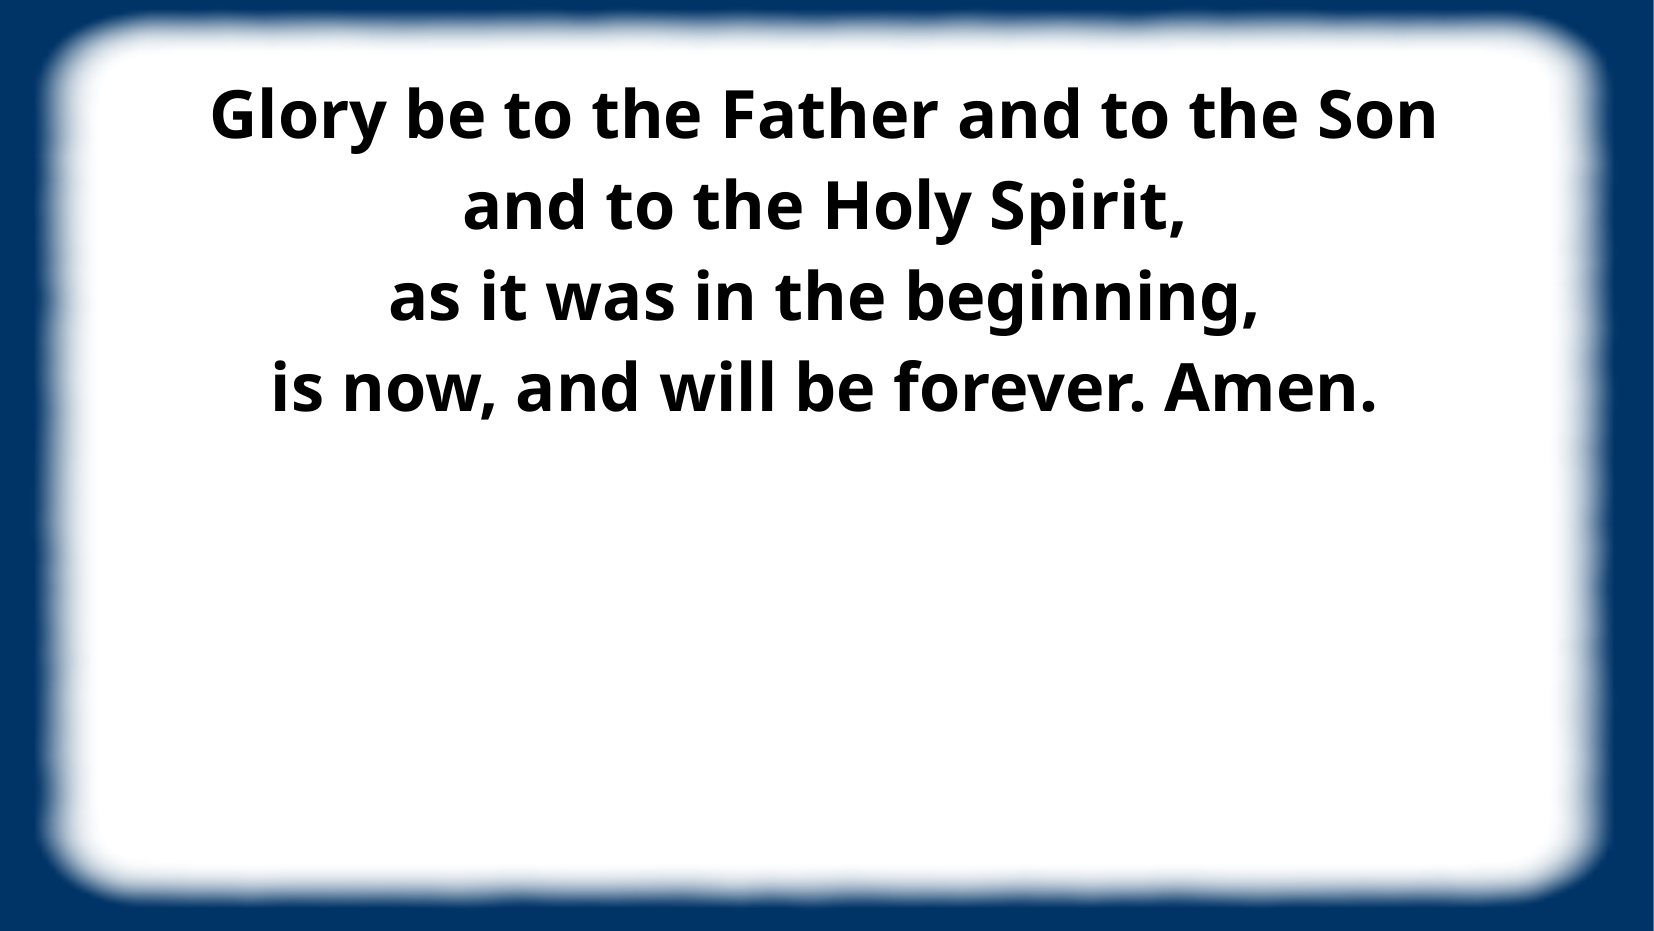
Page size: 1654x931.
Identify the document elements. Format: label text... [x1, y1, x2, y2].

picture [0, 0, 1654, 931]
text_box Glory be to the Father and to the Son and to the Holy Spirit, as it was in the beginning, is now, and will be forever. Amen. [105, 60, 1546, 591]
